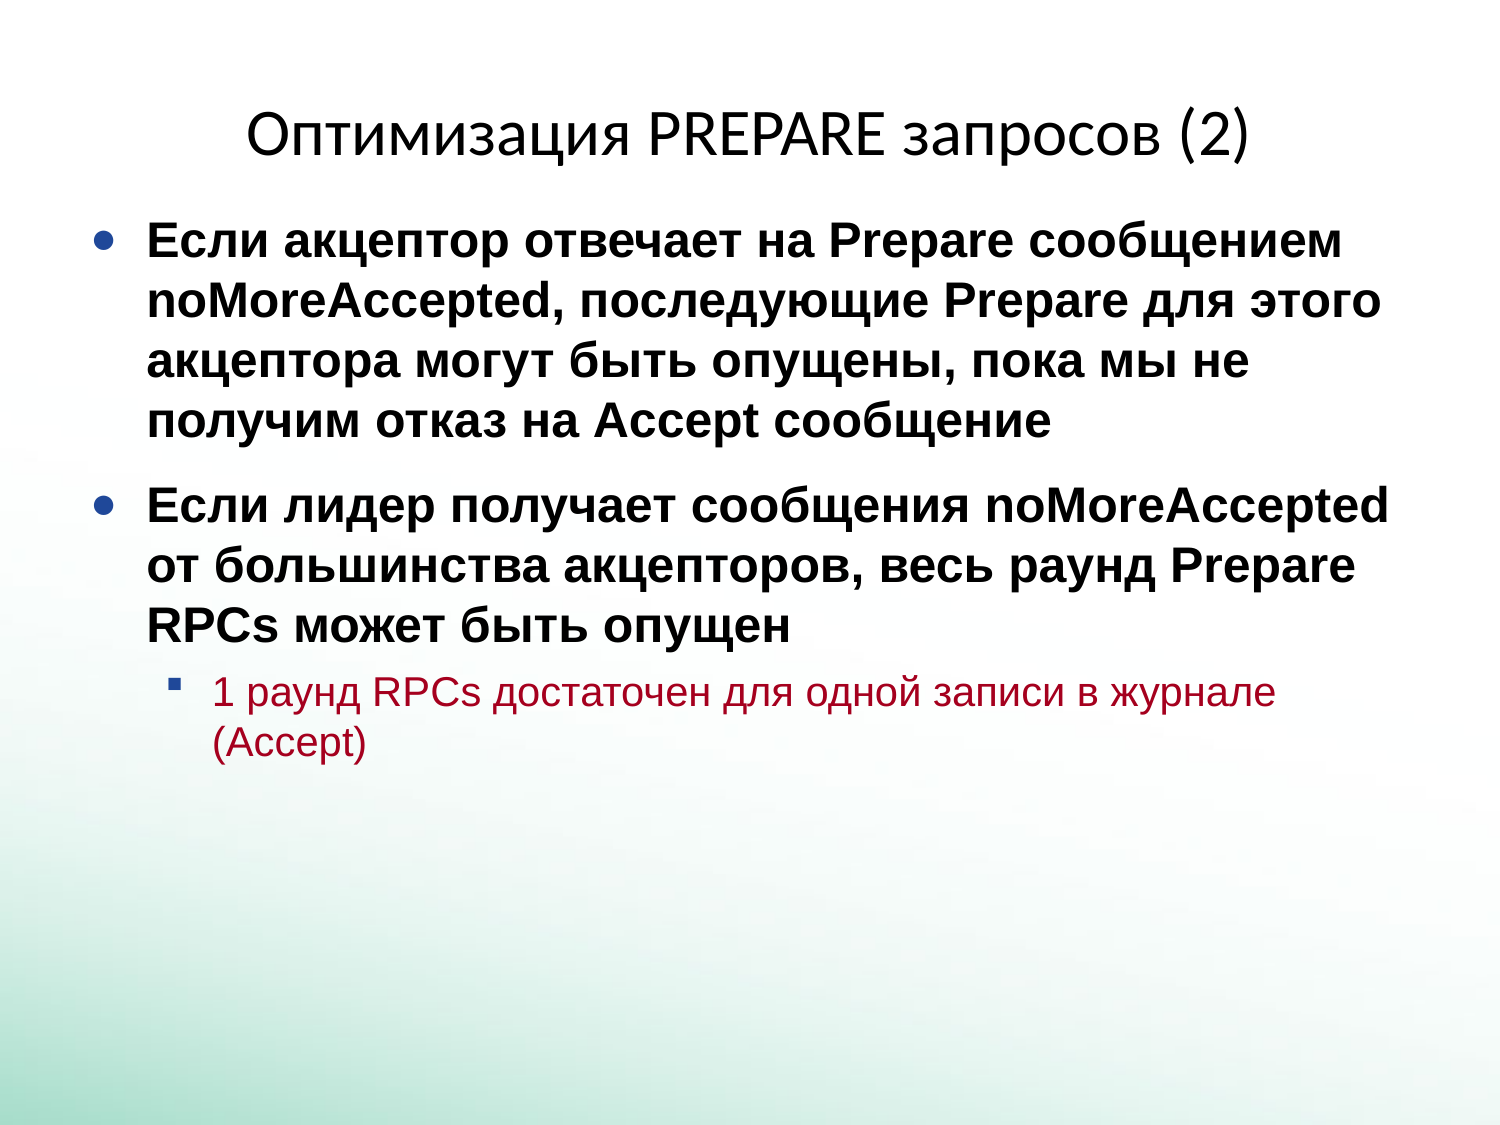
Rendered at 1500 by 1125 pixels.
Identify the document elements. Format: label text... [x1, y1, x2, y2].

title Оптимизация PREPARE запросов (2) [75, 45, 1426, 233]
list Если акцептор отвечает на Prepare сообщением noMoreAccepted, последующие Prepare для этого акцептора могут быть опущены, пока мы не получим отказ на Accept сообщение Если лидер получает сообщения noMoreAccepted от большинства акцепторов, весь раунд Prepare RPCs может быть опущен 1 раунд RPCs достаточен для одной записи в журнале (Accept) [75, 233, 1425, 1005]
picture [0, 0, 1500, 1125]
